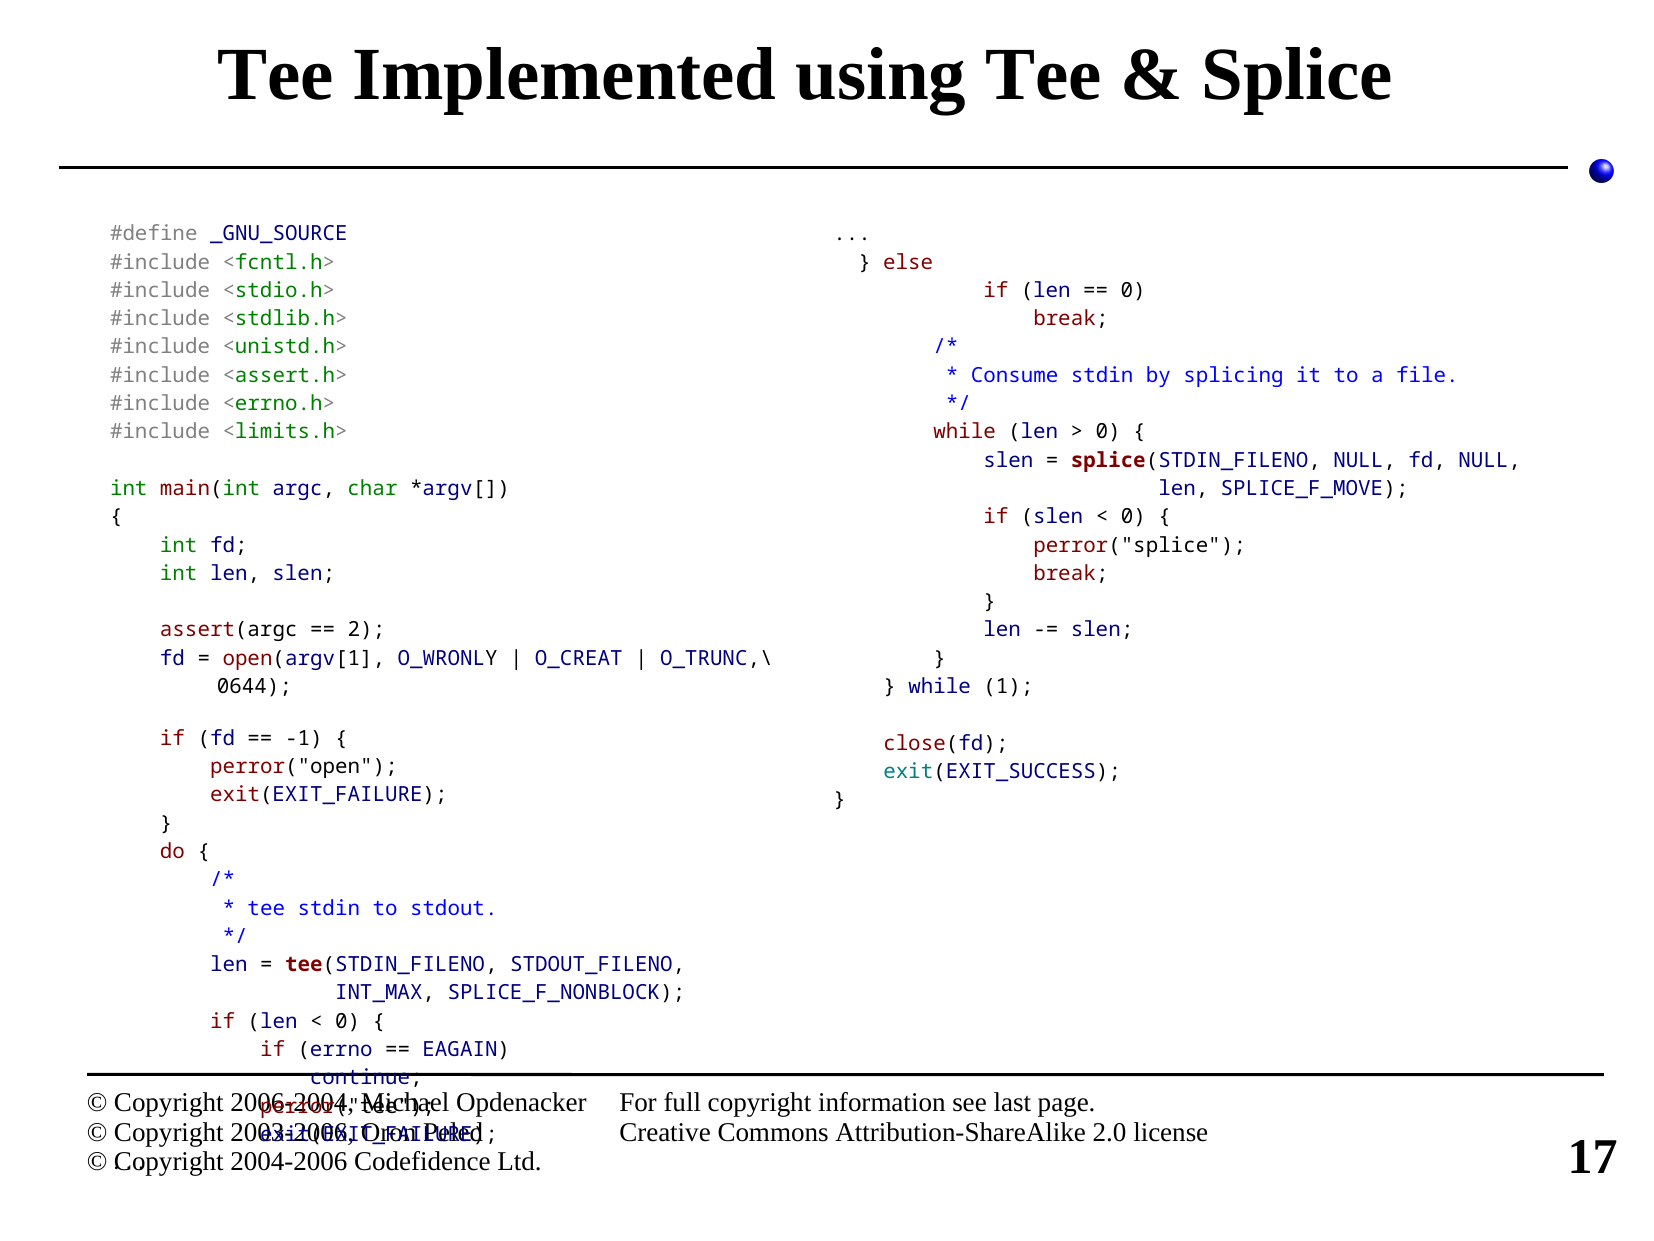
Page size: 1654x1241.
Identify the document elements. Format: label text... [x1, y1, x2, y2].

list #define _GNU_SOURCE #include <fcntl.h> #include <stdio.h> #include <stdlib.h> #include <unistd.h> #include <assert.h> #include <errno.h> #include <limits.h> int main(int argc, char *argv[]) { int fd; int len, slen; assert(argc == 2); fd = open(argv[1], O_WRONLY | O_CREAT | O_TRUNC,\ 0644); if (fd == -1) { perror("open"); exit(EXIT_FAILURE); } do { /* * tee stdin to stdout. */ len = tee(STDIN_FILENO, STDOUT_FILENO, INT_MAX, SPLICE_F_NONBLOCK); if (len < 0) { if (errno == EAGAIN) continue; perror("tee"); exit(EXIT_FAILURE); ... [109, 218, 799, 1069]
list ... } else if (len == 0) break; /* * Consume stdin by splicing it to a file. */ while (len > 0) { slen = splice(STDIN_FILENO, NULL, fd, NULL, len, SPLICE_F_MOVE); if (slen < 0) { perror("splice"); break; } len -= slen; } } while (1); close(fd); exit(EXIT_SUCCESS); } [833, 218, 1522, 1069]
title Tee Implemented using Tee & Splice [60, 18, 1551, 132]
